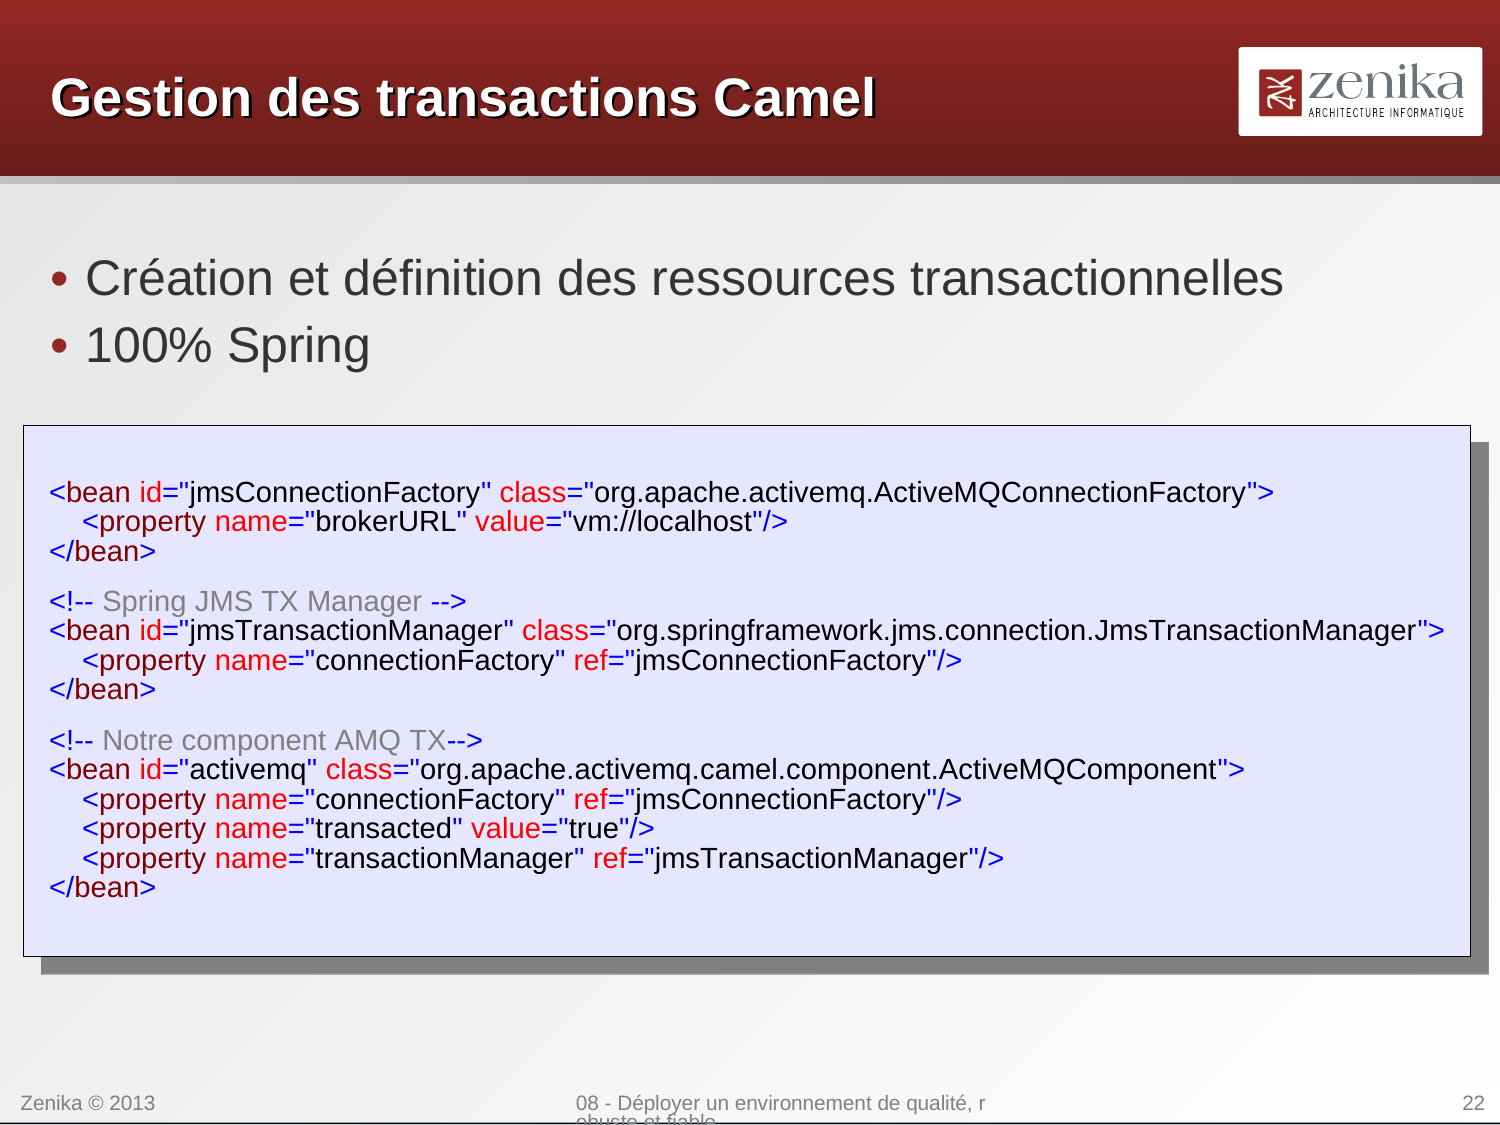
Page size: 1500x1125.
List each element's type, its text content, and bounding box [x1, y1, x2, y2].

text_box <bean id="jmsConnectionFactory" class="org.apache.activemq.ActiveMQConnectionFactory"> <property name="brokerURL" value="vm://localhost"/> </bean> <!-- Spring JMS TX Manager --> <bean id="jmsTransactionManager" class="org.springframework.jms.connection.JmsTransactionManager"> <property name="connectionFactory" ref="jmsConnectionFactory"/> </bean> <!-- Notre component AMQ TX--> <bean id="activemq" class="org.apache.activemq.camel.component.ActiveMQComponent"> <property name="connectionFactory" ref="jmsConnectionFactory"/> <property name="transacted" value="true"/> <property name="transactionManager" ref="jmsTransactionManager"/> </bean> [23, 425, 1471, 957]
title Gestion des transactions Camel [50, 22, 1206, 172]
list Création et définition des ressources transactionnelles 100% Spring [50, 250, 1477, 1064]
picture [1257, 58, 1464, 125]
